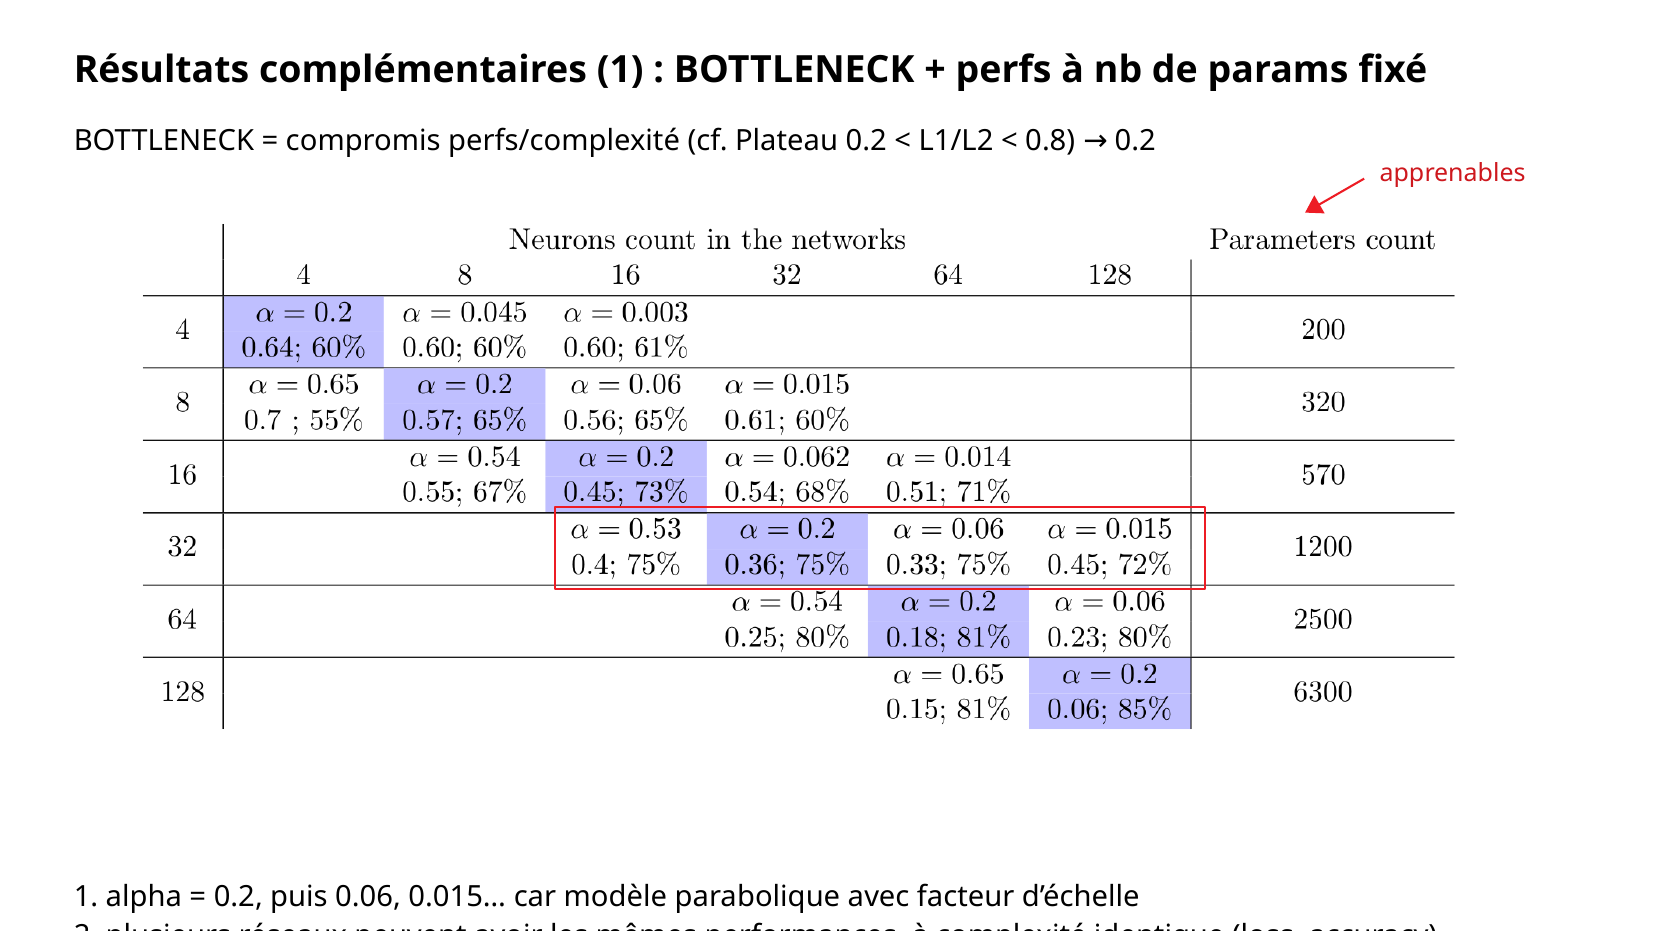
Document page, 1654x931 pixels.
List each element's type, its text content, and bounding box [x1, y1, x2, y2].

text_box Résultats complémentaires (1) : BOTTLENECK + perfs à nb de params fixé [59, 35, 1536, 112]
picture [129, 207, 1469, 739]
text_box apprenables [1358, 147, 1548, 191]
text_box BOTTLENECK = compromis perfs/complexité (cf. Plateau 0.2 < L1/L2 < 0.8) → 0.2 1. alpha = 0.2, puis 0.06, 0.015… car modèle parabolique avec facteur d’échelle 2. plusieurs réseaux peuvent avoir les mêmes performances, à complexité identique (loss, accuracy) 3. dans nos modèles, on est toujours en sous-performances → quid de 128 vs. 256 vs 512 vs 1024 (saturation) ? 4. ce n’est pas la complexité qui optimise les performances, ce n’est pas non plus l’architecture! 5. il n’y pas qu’un seul moyen d’obtenir les mêmes performances [59, 112, 1571, 931]
